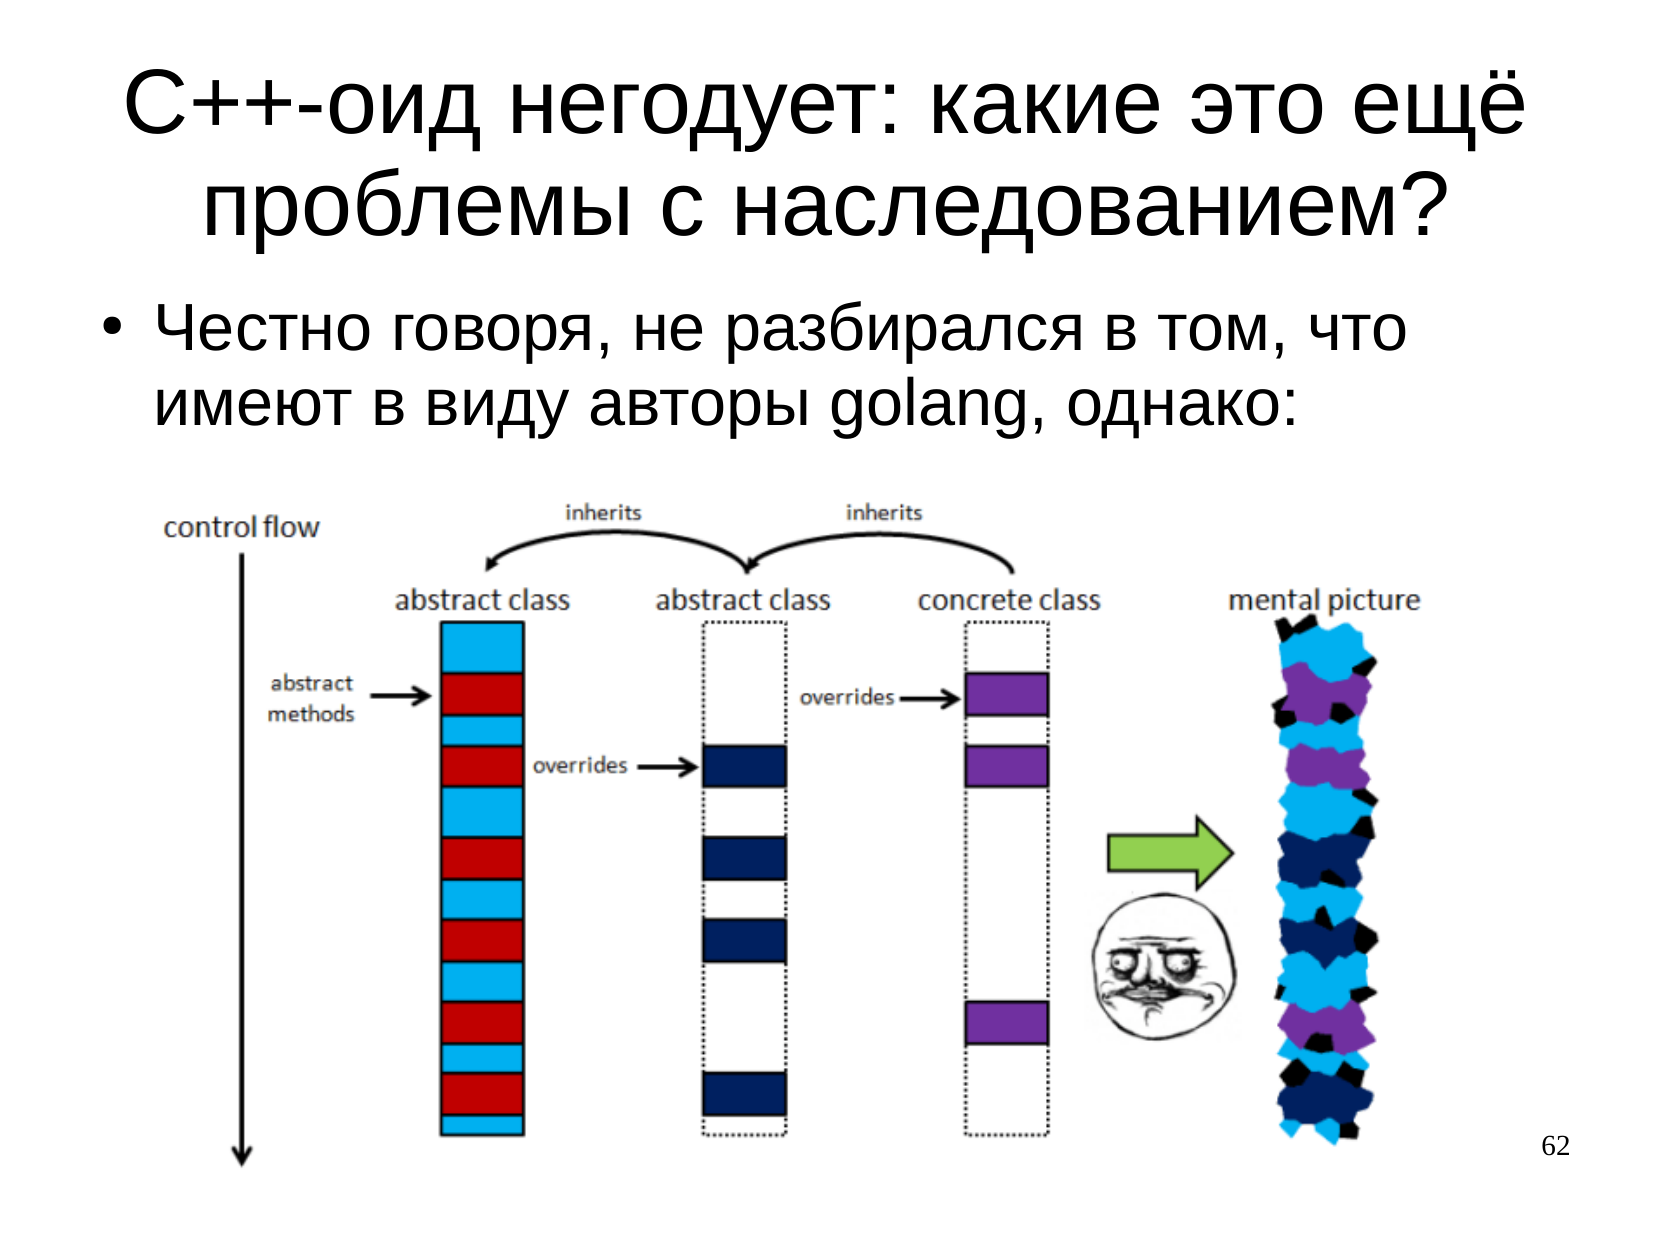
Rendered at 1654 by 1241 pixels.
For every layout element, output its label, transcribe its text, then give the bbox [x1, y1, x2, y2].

picture [156, 494, 1441, 1186]
title С++-оид негодует: какие это ещё проблемы с наследованием? [82, 49, 1571, 257]
list Честно говоря, не разбирался в том, что имеют в виду авторы golang, однако: [82, 290, 1571, 466]
